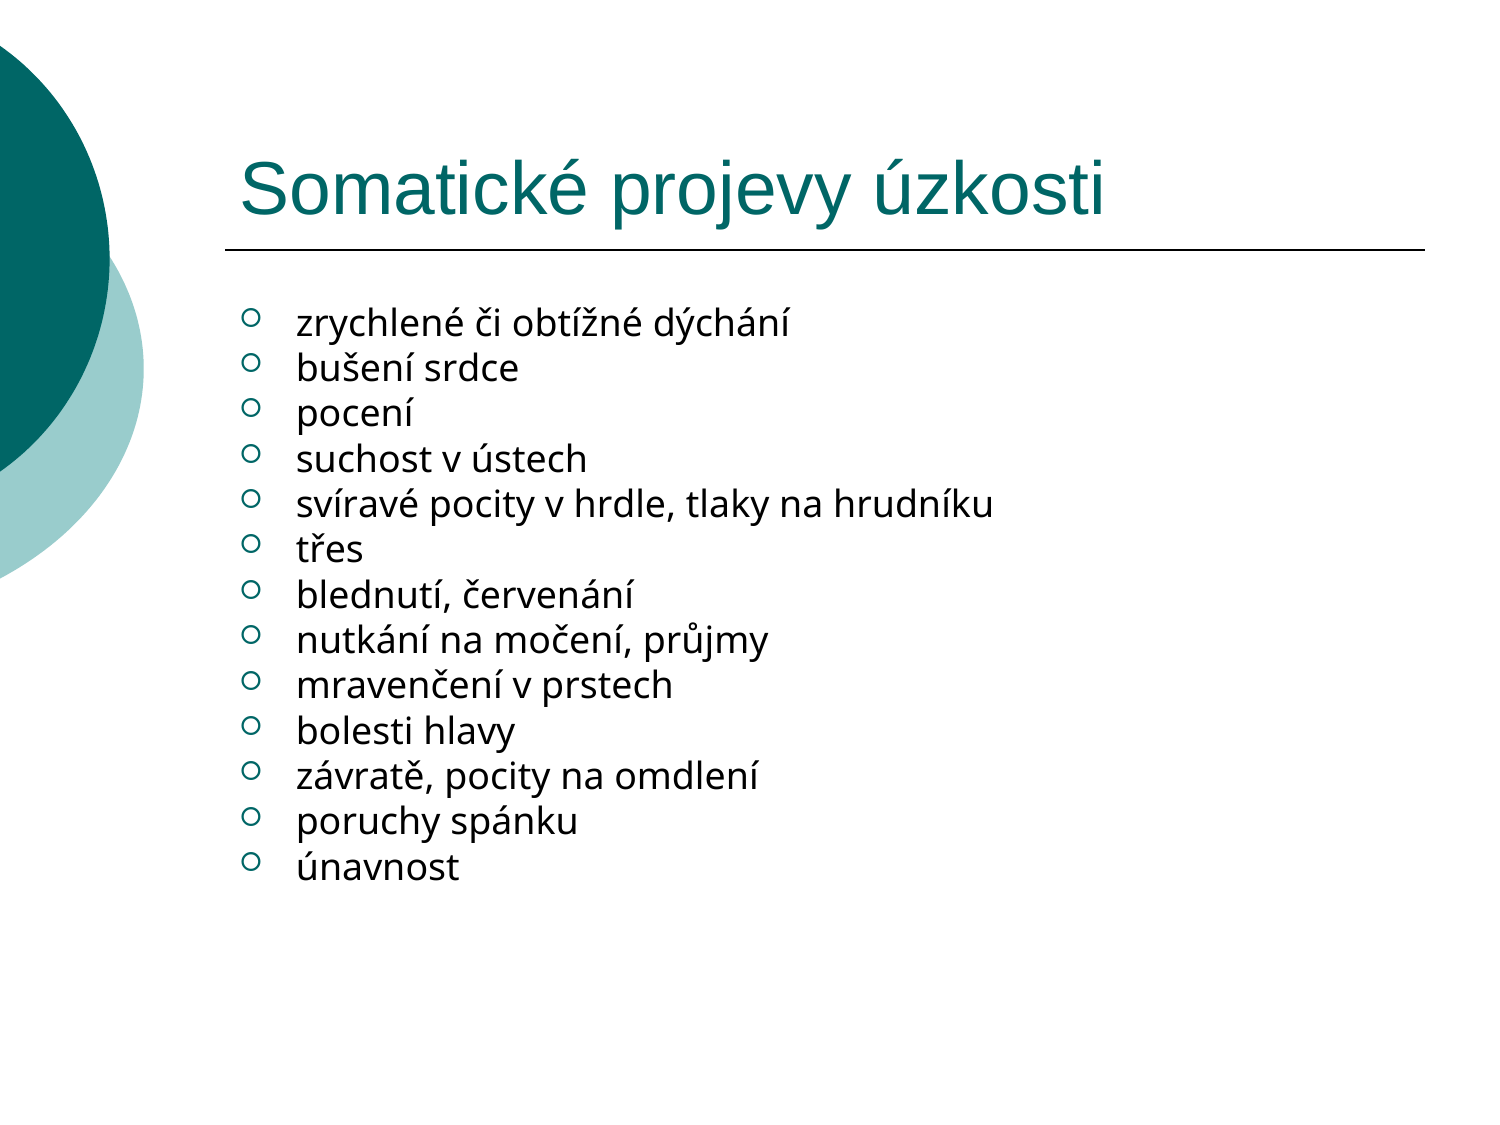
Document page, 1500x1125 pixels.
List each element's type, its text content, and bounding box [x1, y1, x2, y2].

title Somatické projevy úzkosti [224, 49, 1425, 237]
list zrychlené či obtížné dýchání bušení srdce pocení suchost v ústech svíravé pocity v hrdle, tlaky na hrudníku třes blednutí, červenání nutkání na močení, průjmy mravenčení v prstech bolesti hlavy závratě, pocity na omdlení poruchy spánku únavnost [224, 299, 1425, 975]
